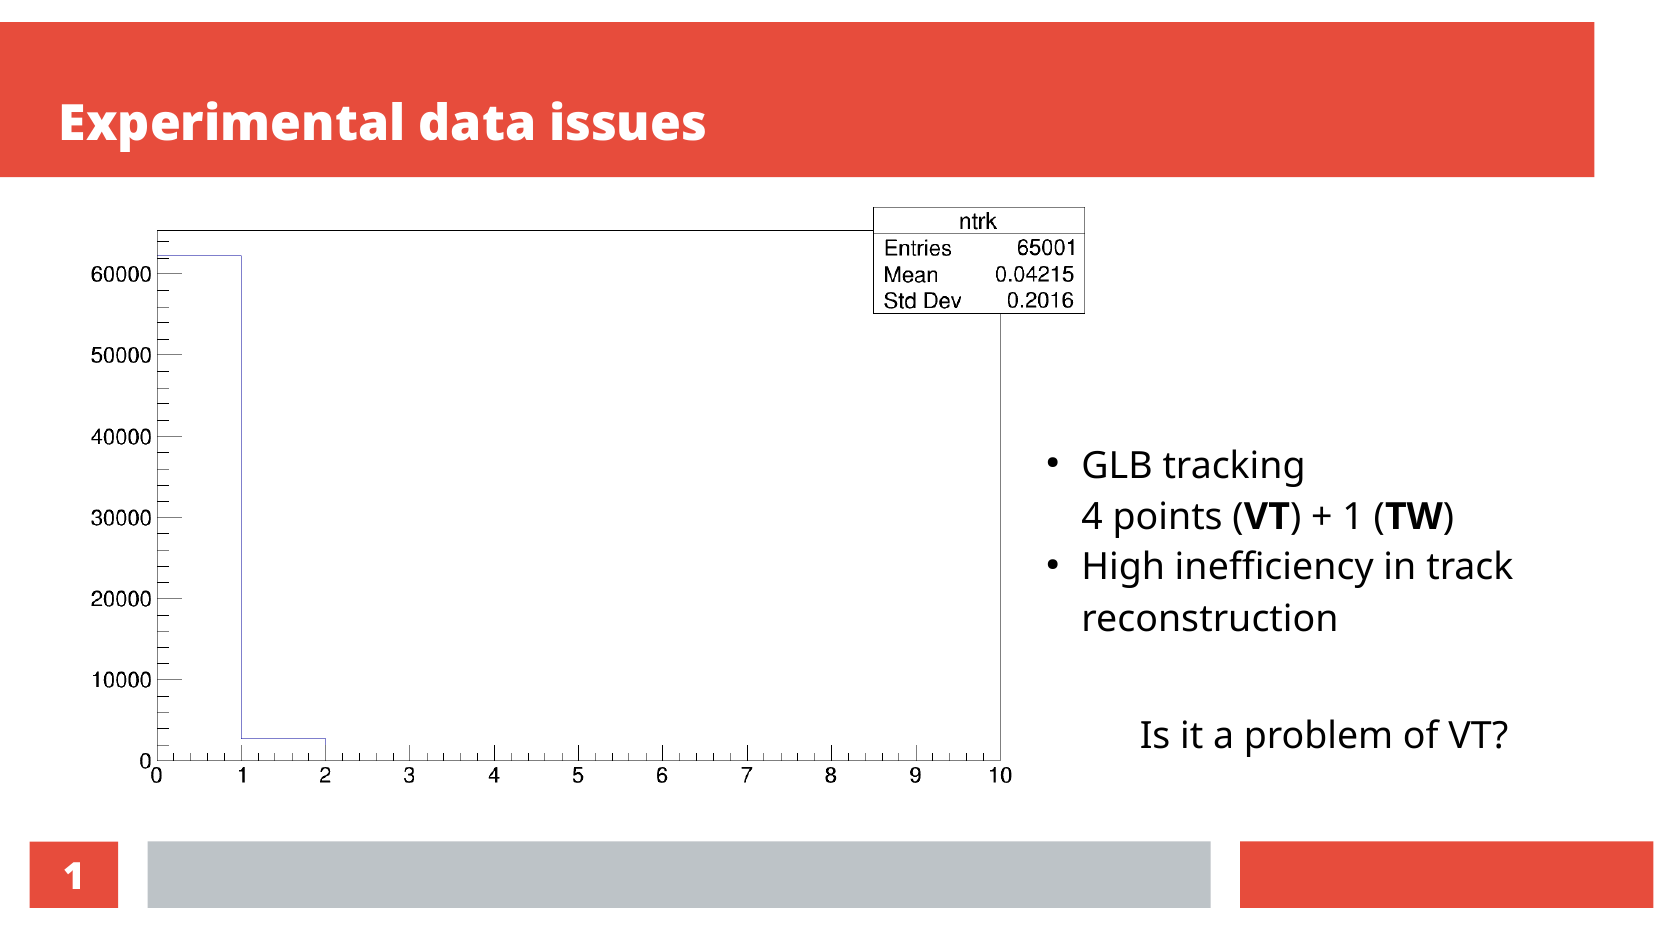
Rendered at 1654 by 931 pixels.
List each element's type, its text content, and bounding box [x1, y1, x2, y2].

text_box Is it a problem of VT? [1124, 701, 1554, 760]
picture [70, 178, 1092, 812]
title Experimental data issues [59, 44, 1595, 156]
text_box GLB tracking 4 points (VT) + 1 (TW) High inefficiency in track reconstruction [1031, 430, 1575, 620]
